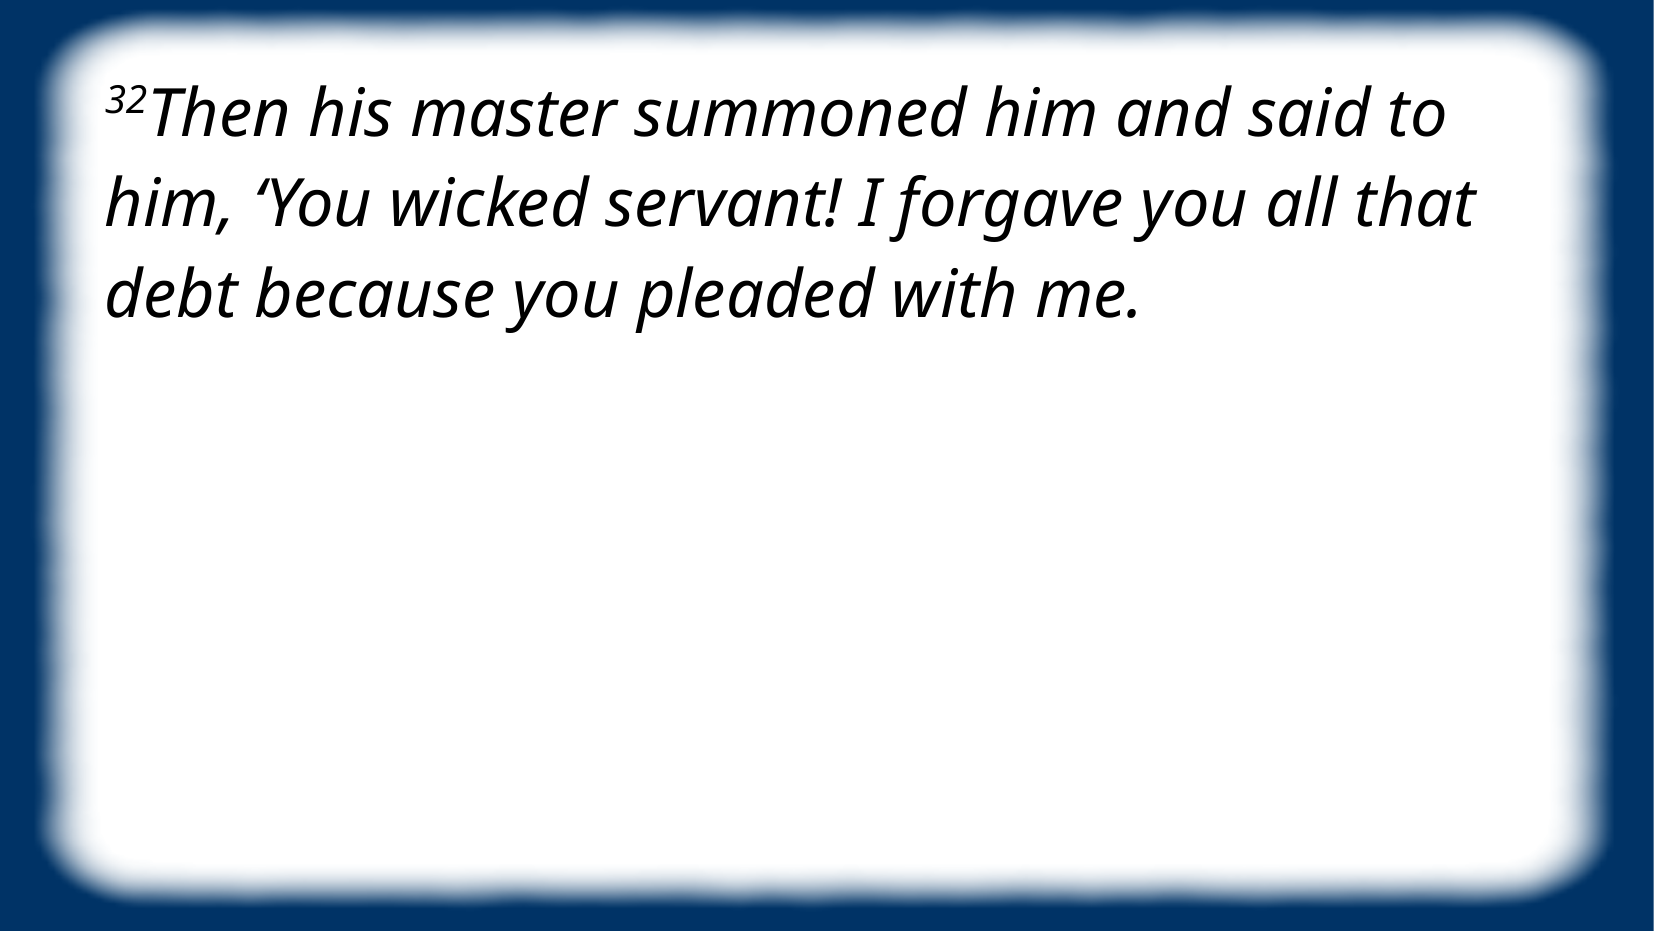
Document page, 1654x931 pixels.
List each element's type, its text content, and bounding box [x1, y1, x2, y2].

picture [0, 0, 1654, 931]
text_box 32Then his master summoned him and said to him, ‘You wicked servant! I forgave you all that debt because you pleaded with me. [90, 57, 1546, 339]
